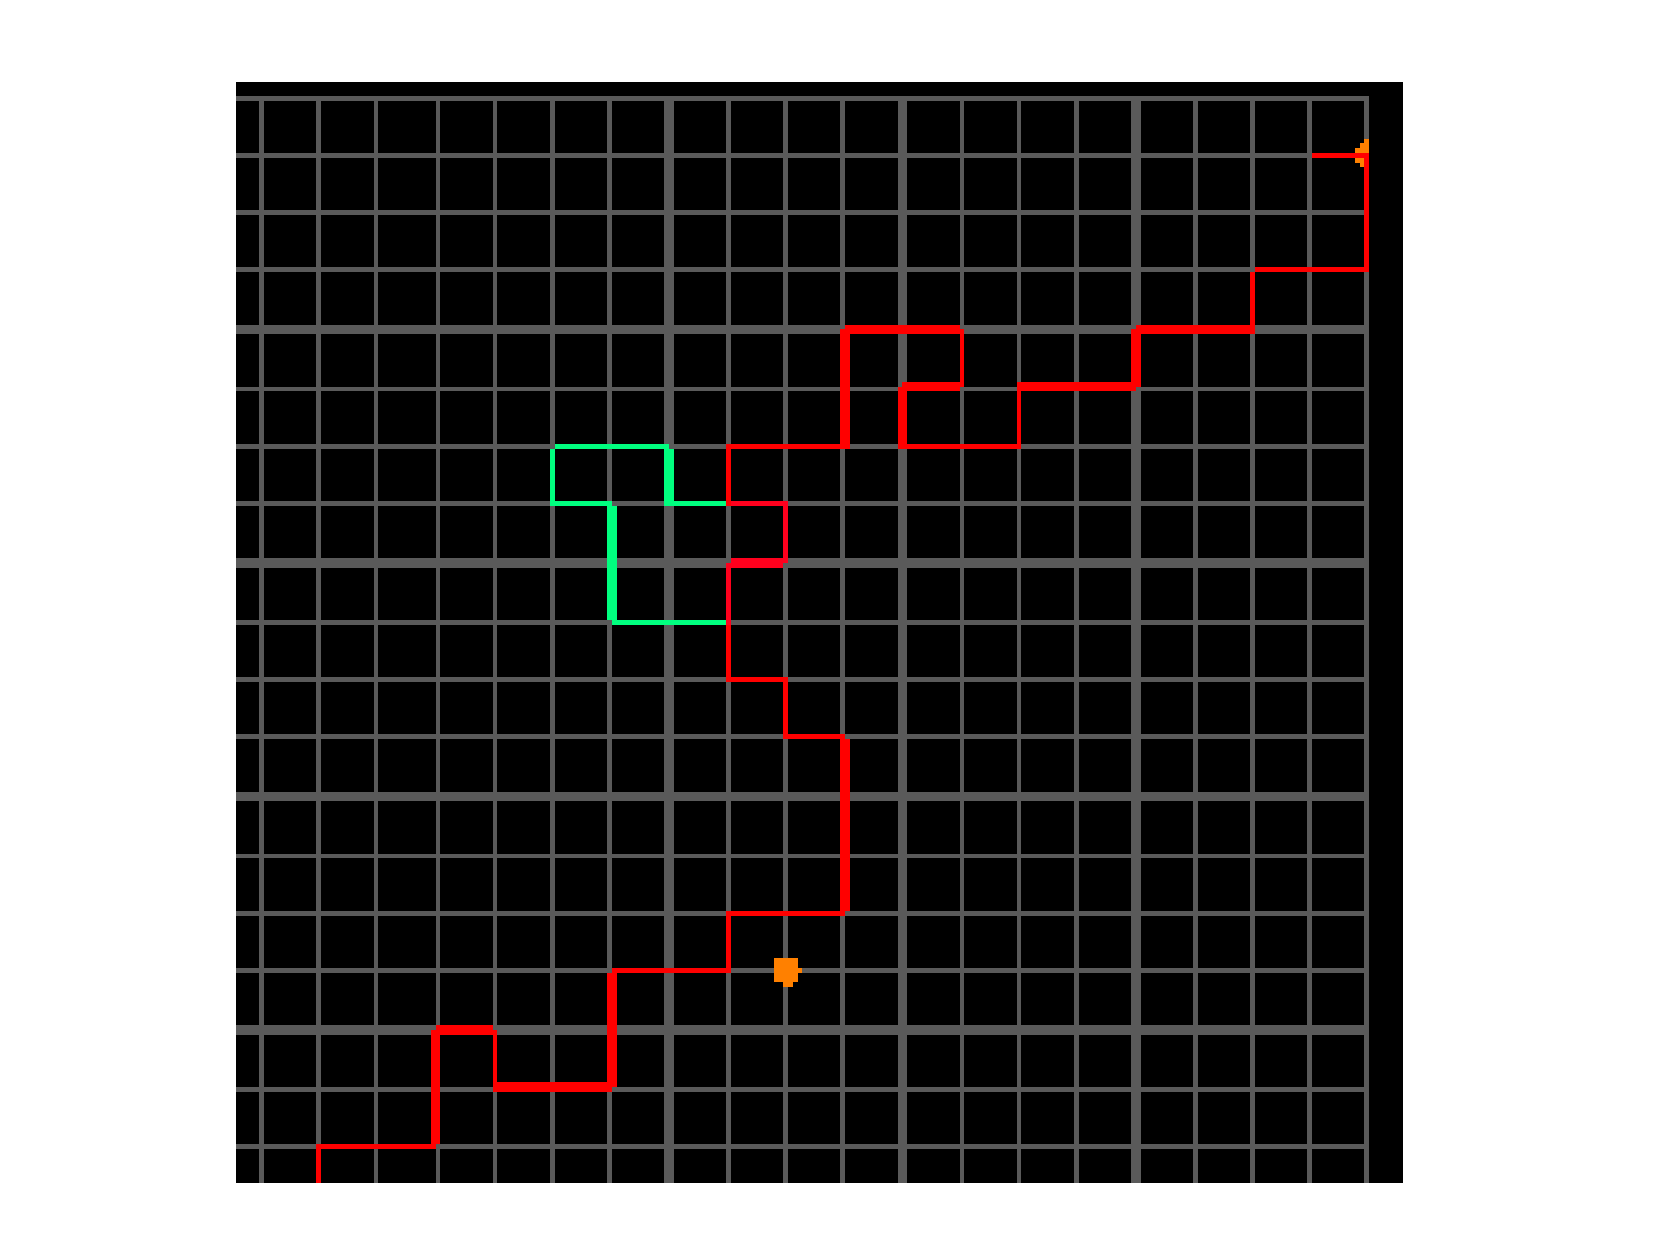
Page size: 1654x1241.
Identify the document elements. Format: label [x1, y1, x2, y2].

picture [236, 82, 1403, 1183]
